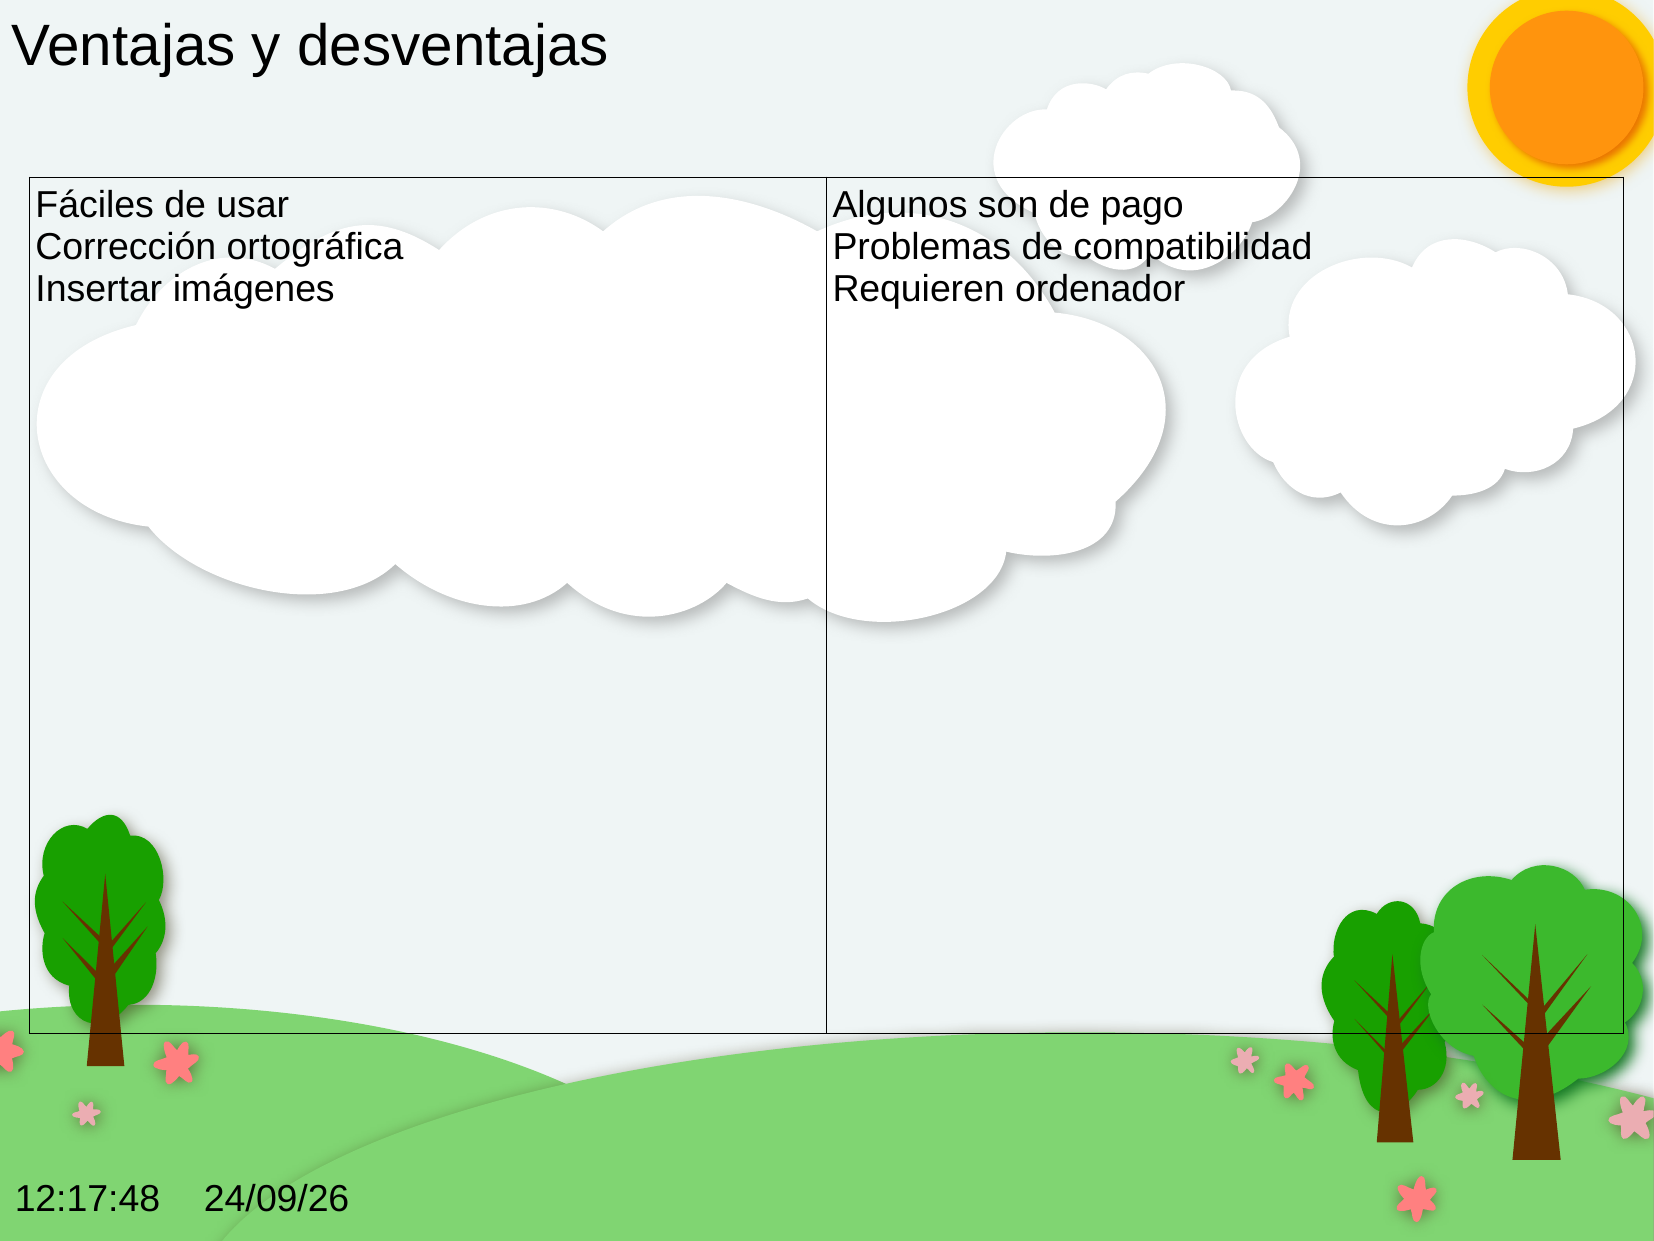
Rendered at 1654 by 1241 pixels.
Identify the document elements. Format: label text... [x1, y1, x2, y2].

table_header Fáciles de usar Corrección ortográfica Insertar imágenes [30, 280, 826, 1033]
text_box Ventajas y desventajas [0, 4, 1431, 280]
table_header Algunos son de pago Problemas de compatibilidad Requieren ordenador [827, 178, 1623, 1033]
